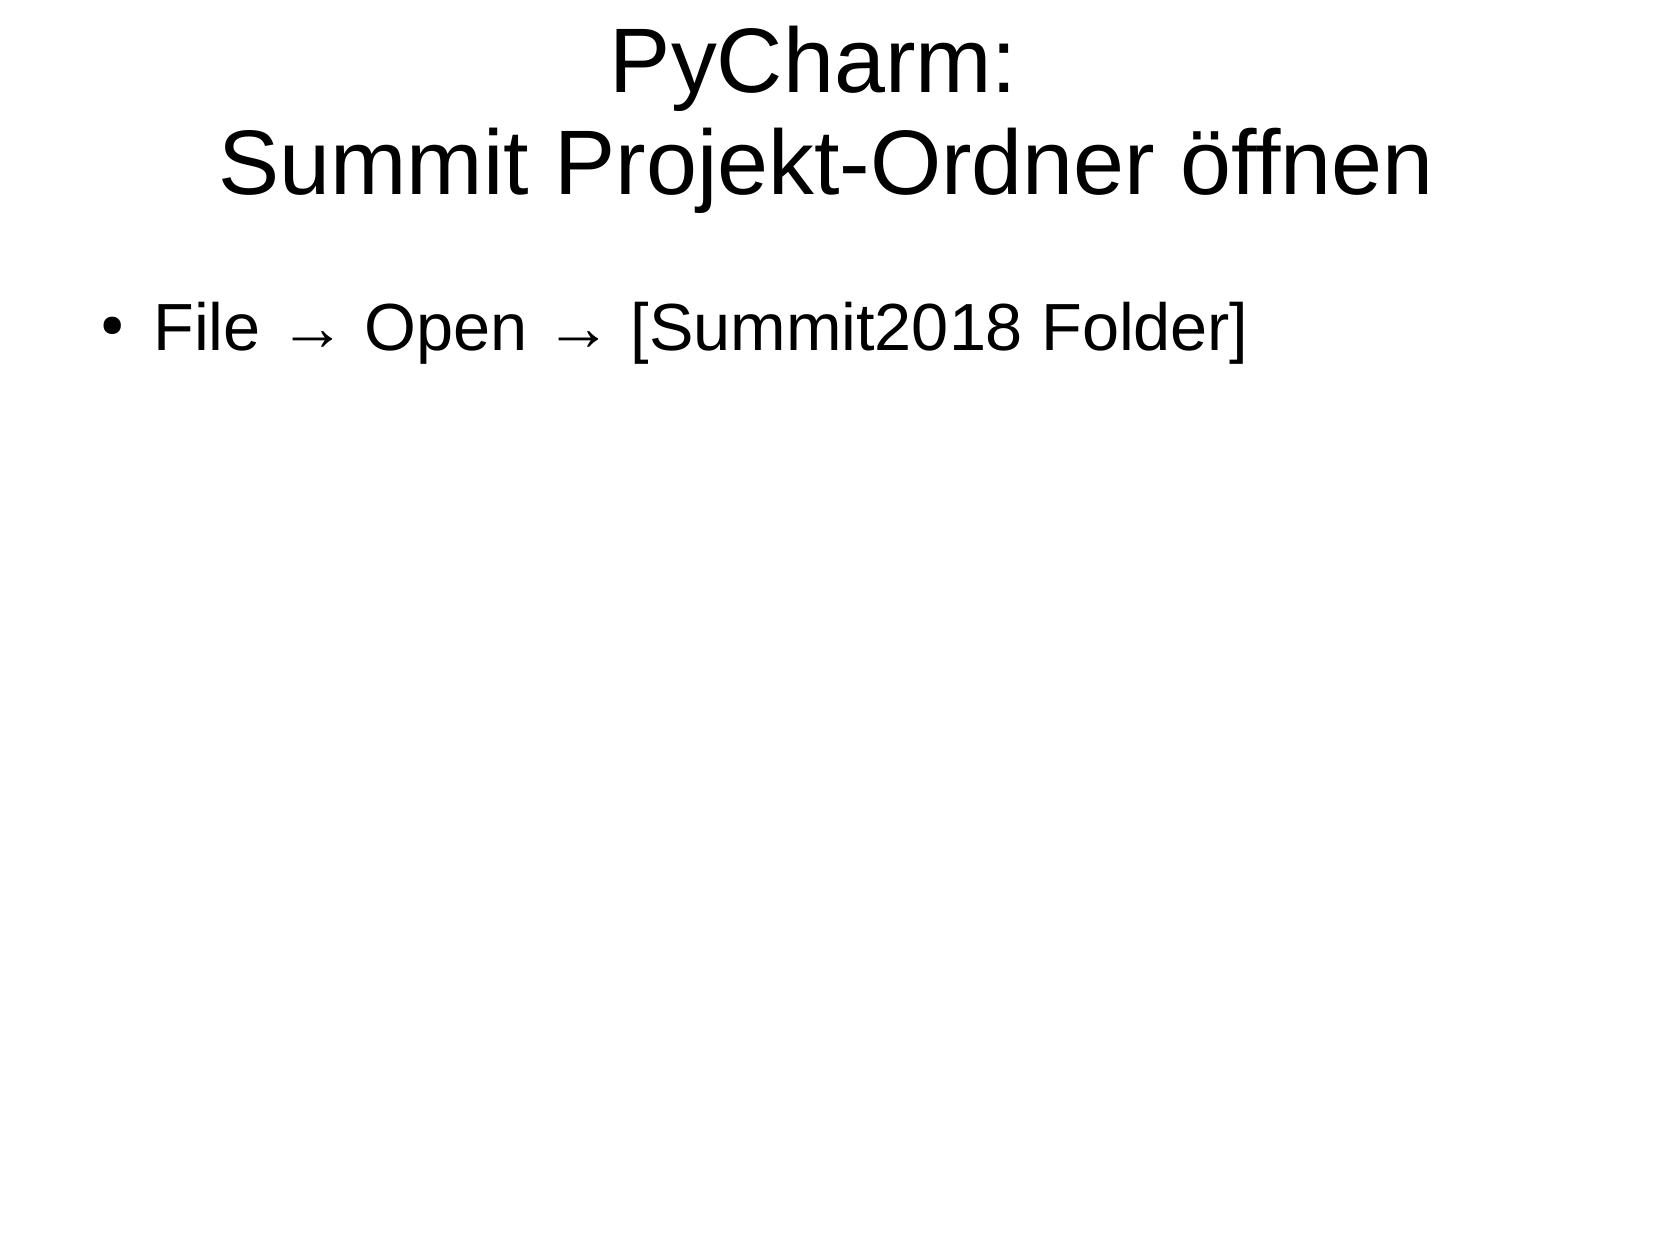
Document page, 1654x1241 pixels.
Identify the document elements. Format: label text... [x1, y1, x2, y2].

title PyCharm: Summit Projekt-Ordner öffnen [82, 8, 1571, 216]
list File → Open → [Summit2018 Folder] [82, 290, 1571, 1010]
